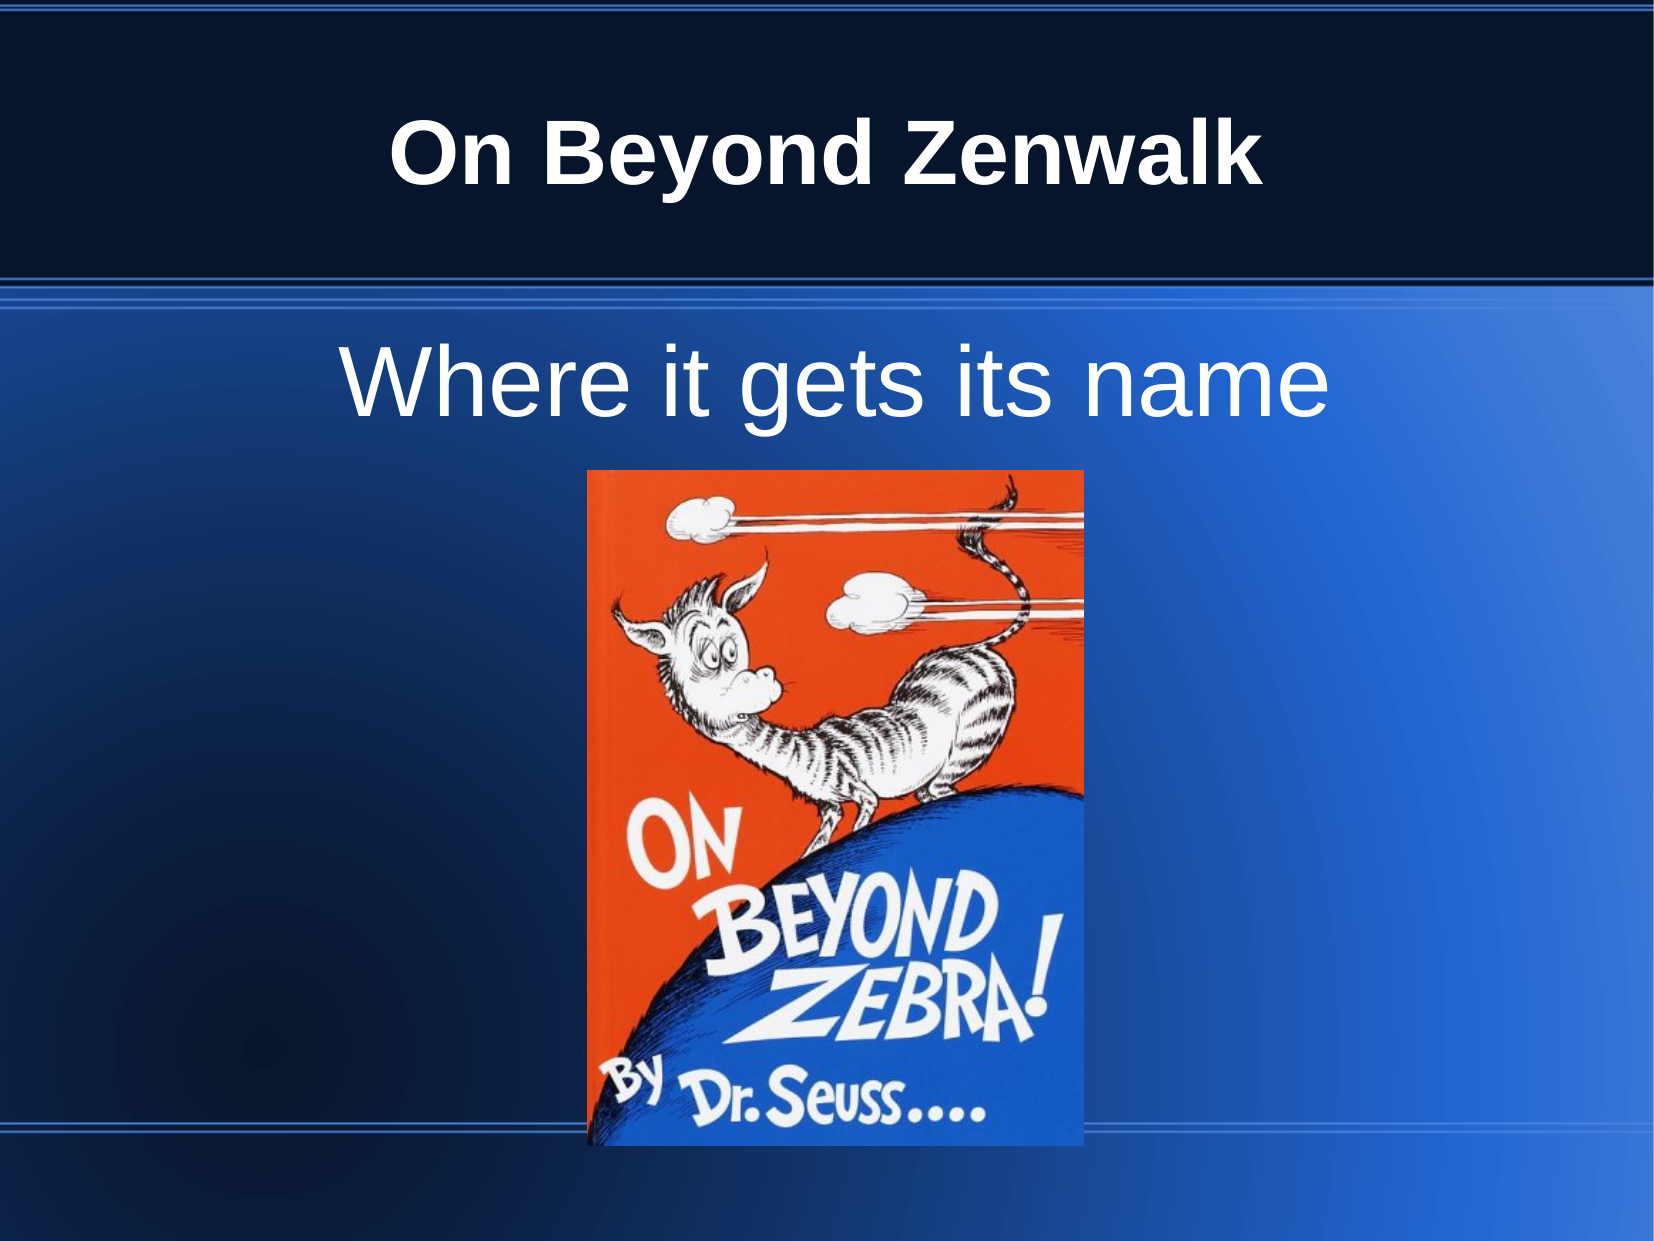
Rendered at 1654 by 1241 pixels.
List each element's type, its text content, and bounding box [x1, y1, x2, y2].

list Where it gets its name [82, 325, 1571, 1145]
picture [0, 0, 1654, 1241]
title On Beyond Zenwalk [82, 56, 1571, 250]
